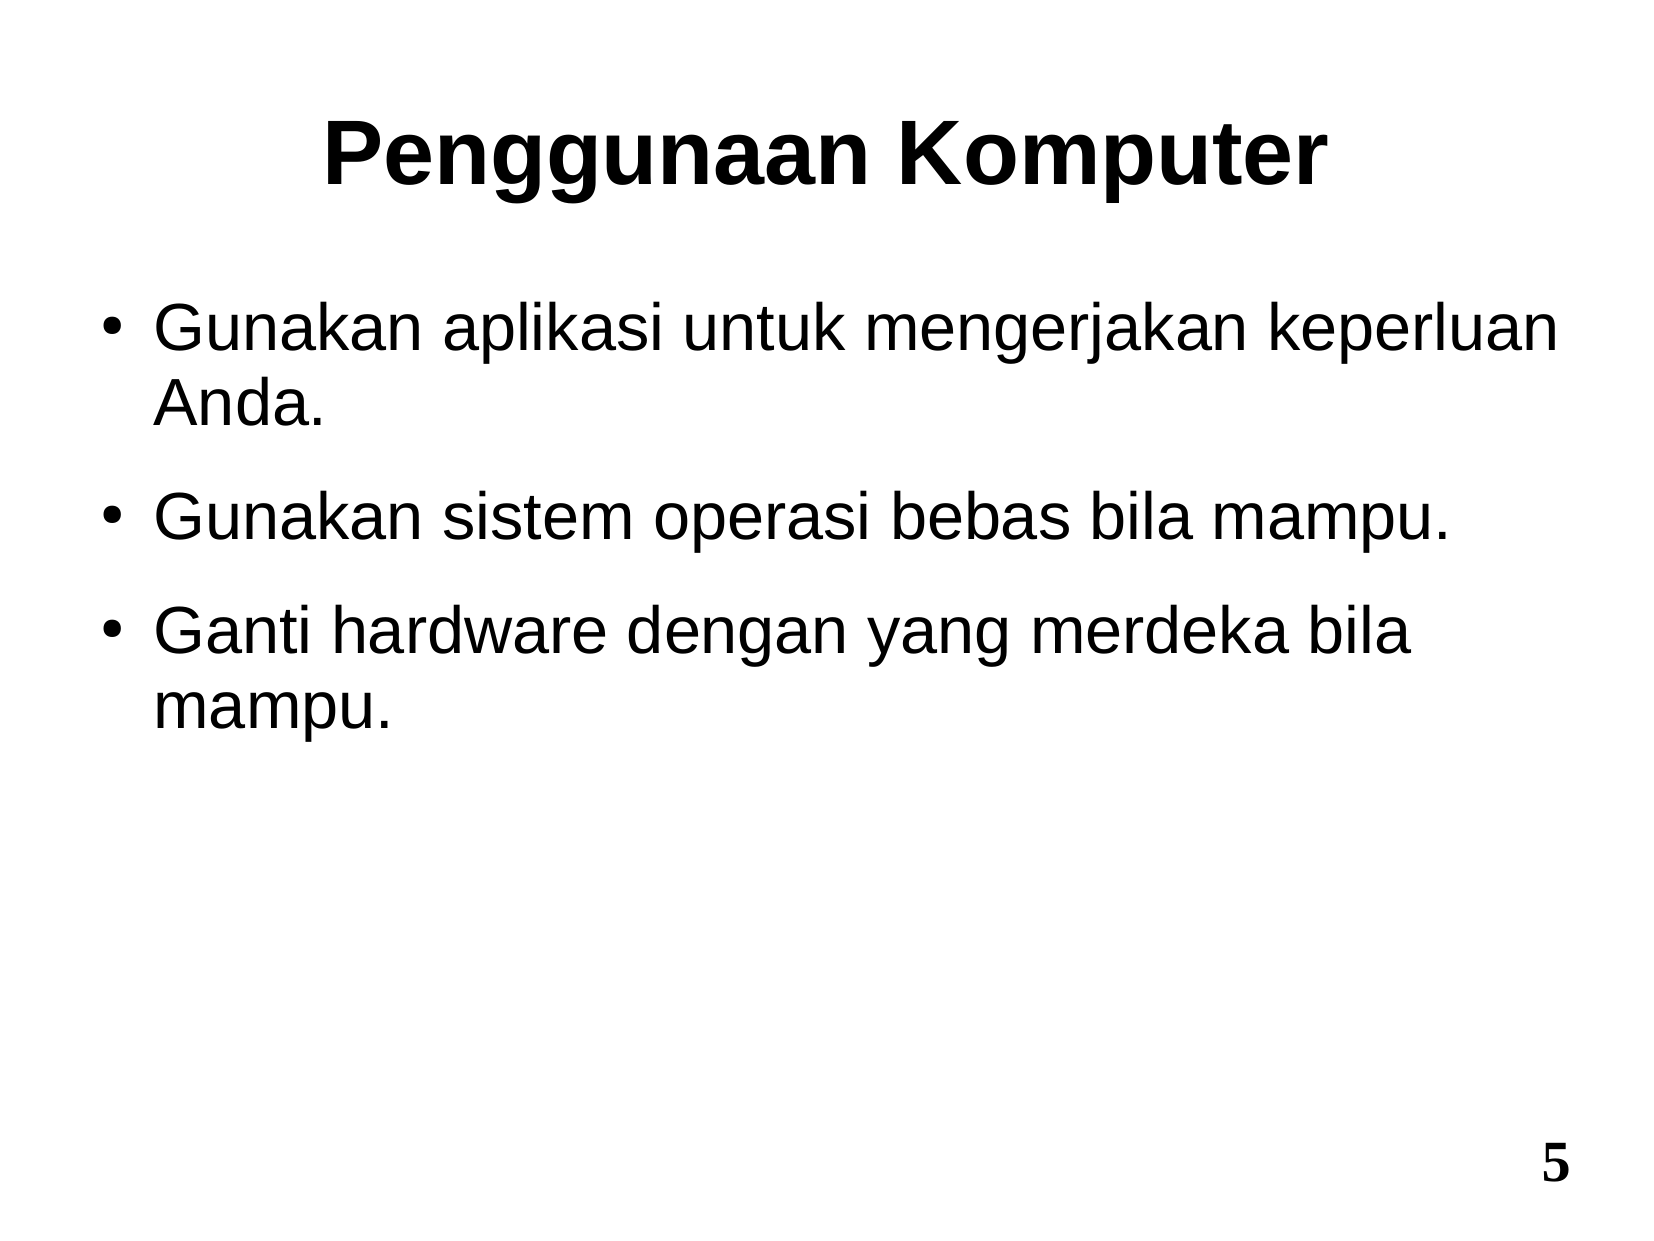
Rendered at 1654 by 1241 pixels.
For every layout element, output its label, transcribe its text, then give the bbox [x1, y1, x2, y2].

title Penggunaan Komputer [82, 49, 1571, 257]
list Gunakan aplikasi untuk mengerjakan keperluan Anda. Gunakan sistem operasi bebas bila mampu. Ganti hardware dengan yang merdeka bila mampu. [82, 290, 1571, 1010]
